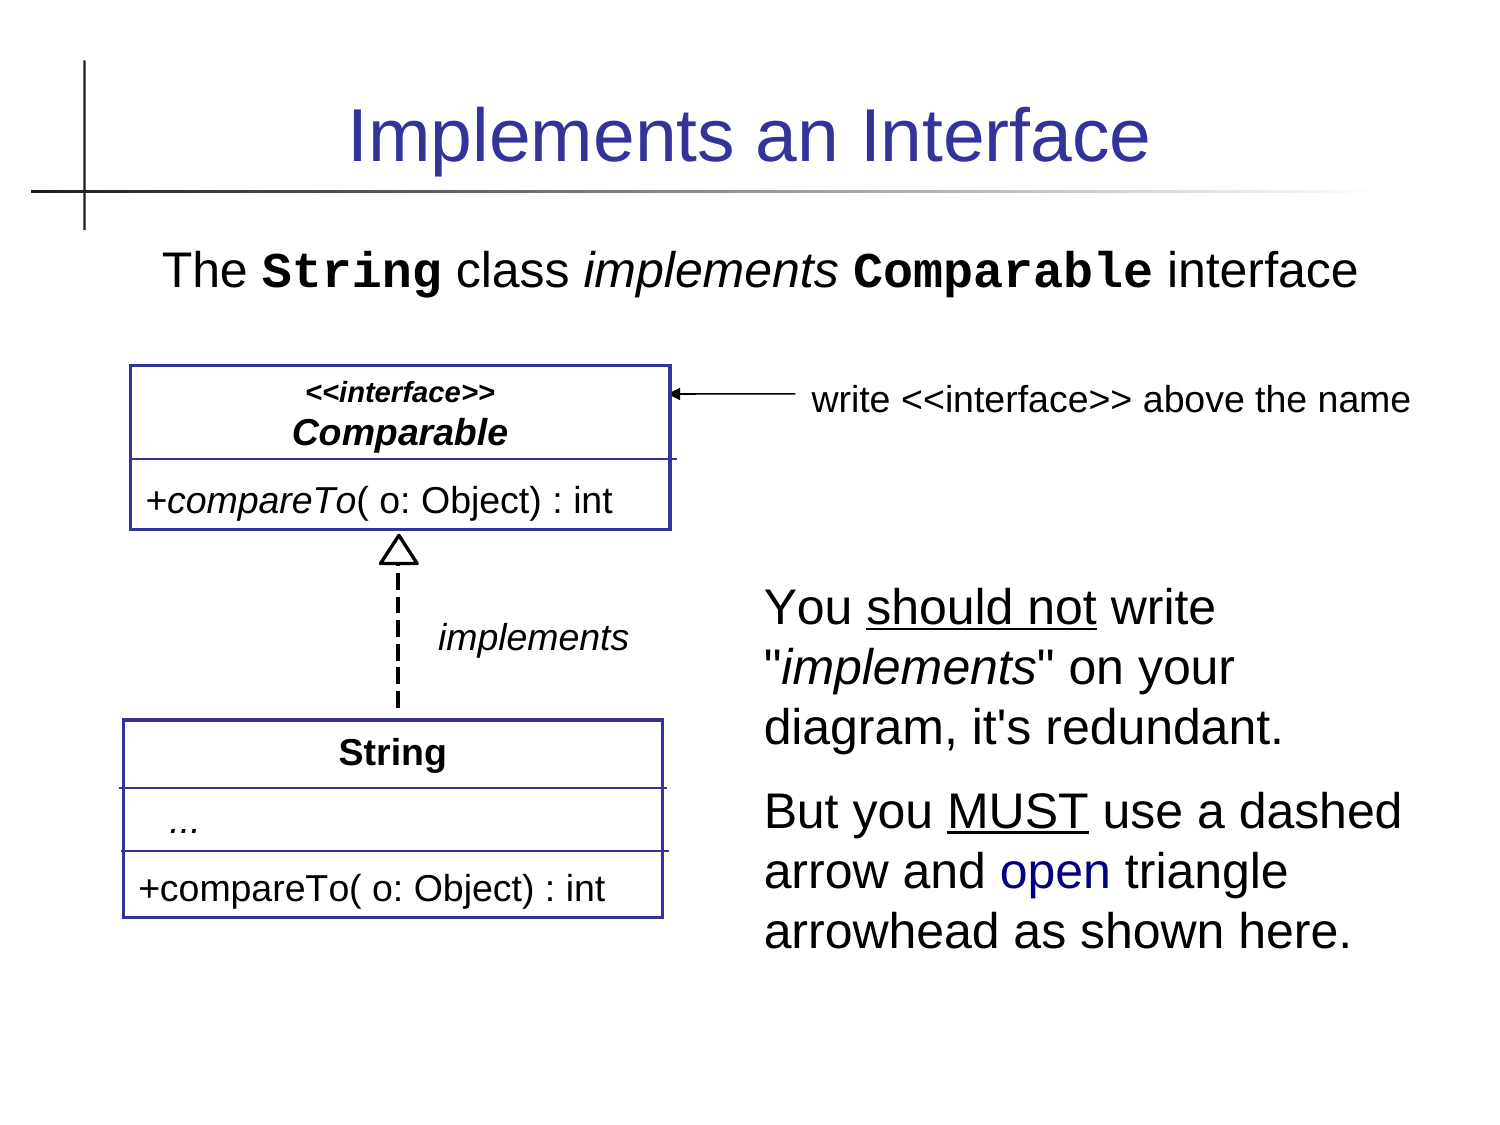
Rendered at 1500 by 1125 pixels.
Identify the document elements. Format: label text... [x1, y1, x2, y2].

title Implements an Interface [100, 42, 1400, 185]
text_box You should not write "implements" on your diagram, it's redundant. But you MUST use a dashed arrow and open triangle arrowhead as shown here. [748, 567, 1426, 966]
text_box <<interface>> Comparable +compareTo( o: Object) : int [130, 365, 671, 530]
text_box write <<interface>> above the name [796, 367, 1449, 428]
text_box implements [423, 604, 645, 666]
text_box String ... +compareTo( o: Object) : int [123, 720, 663, 850]
text_box String ... +compareTo( o: Object) : int [123, 852, 663, 918]
list The String class implements Comparable interface [110, 229, 1411, 317]
